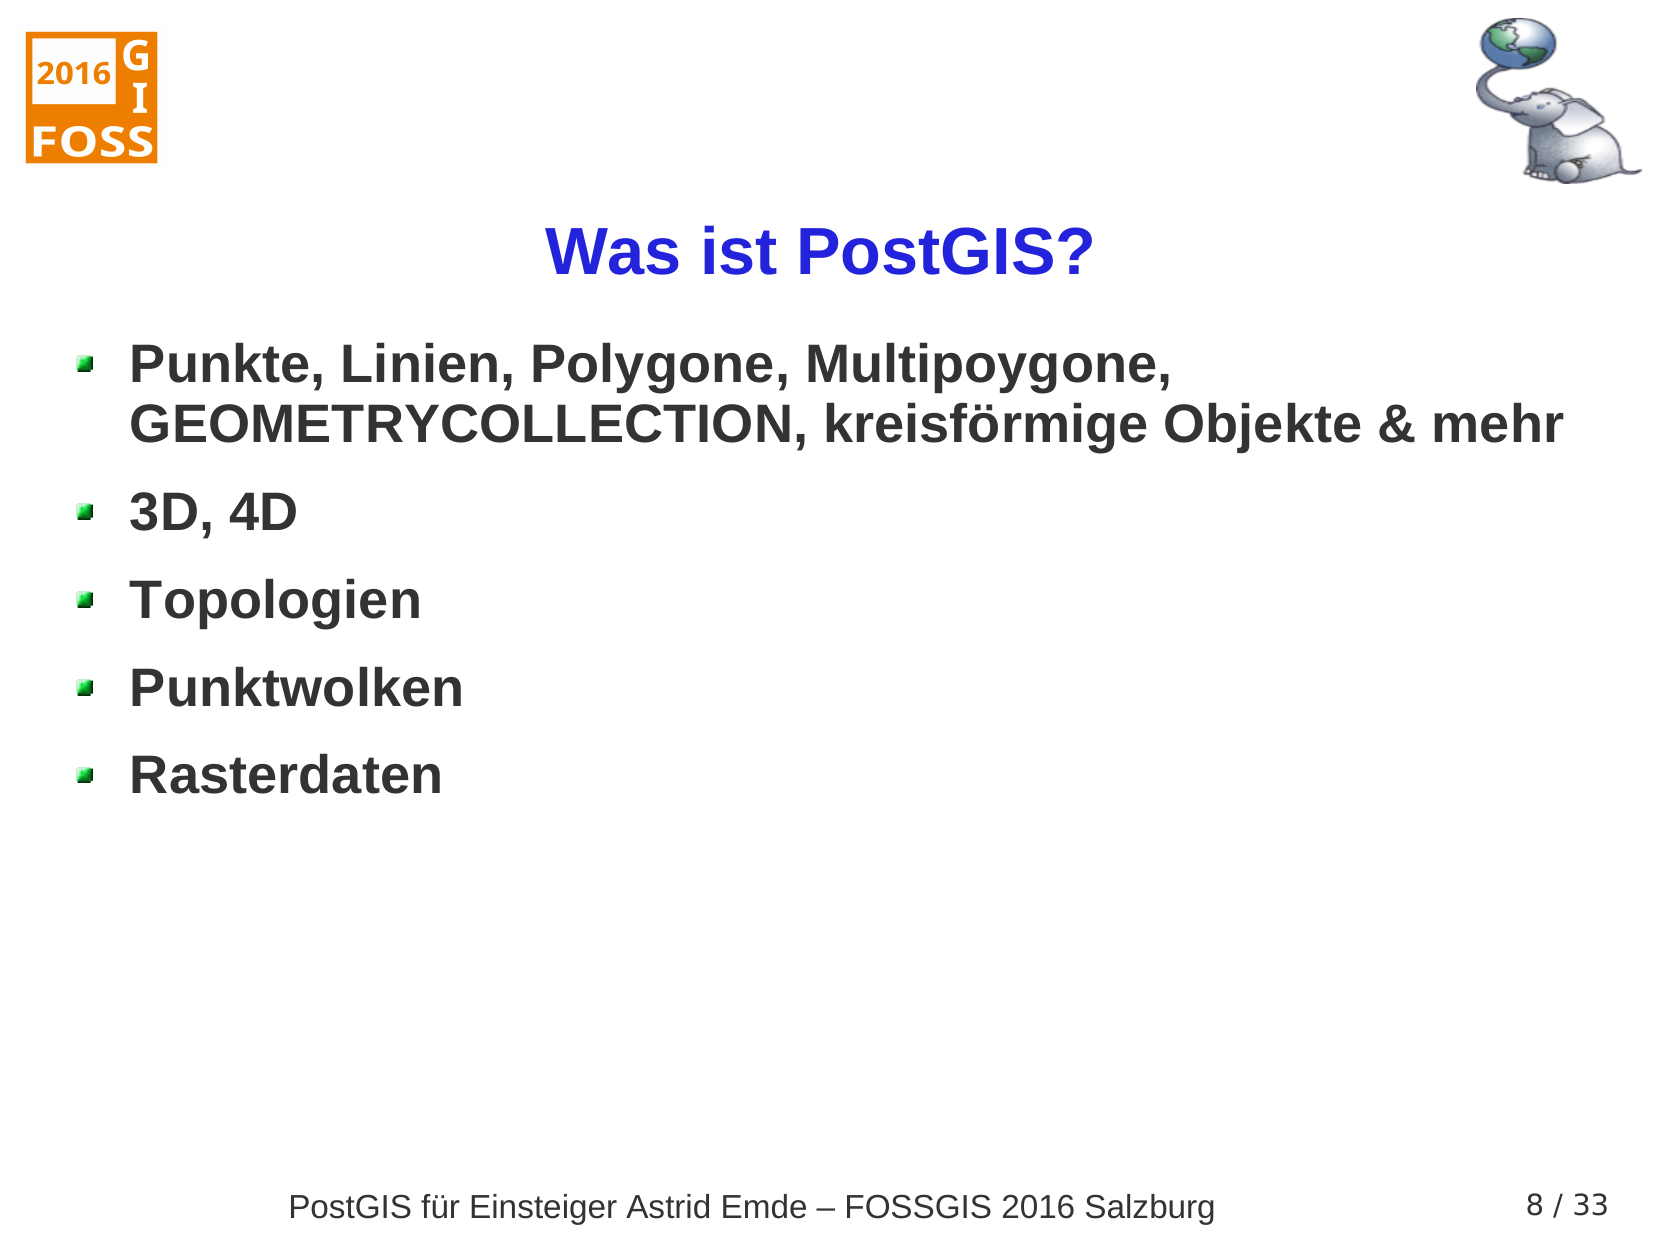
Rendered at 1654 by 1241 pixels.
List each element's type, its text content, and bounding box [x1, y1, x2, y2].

picture [1476, 18, 1642, 184]
list Punkte, Linien, Polygone, Multipoygone, GEOMETRYCOLLECTION, kreisförmige Objekte & mehr 3D, 4D Topologien Punktwolken Rasterdaten [59, 333, 1595, 1152]
picture [17, 23, 166, 172]
title Was ist PostGIS? [76, 177, 1565, 325]
